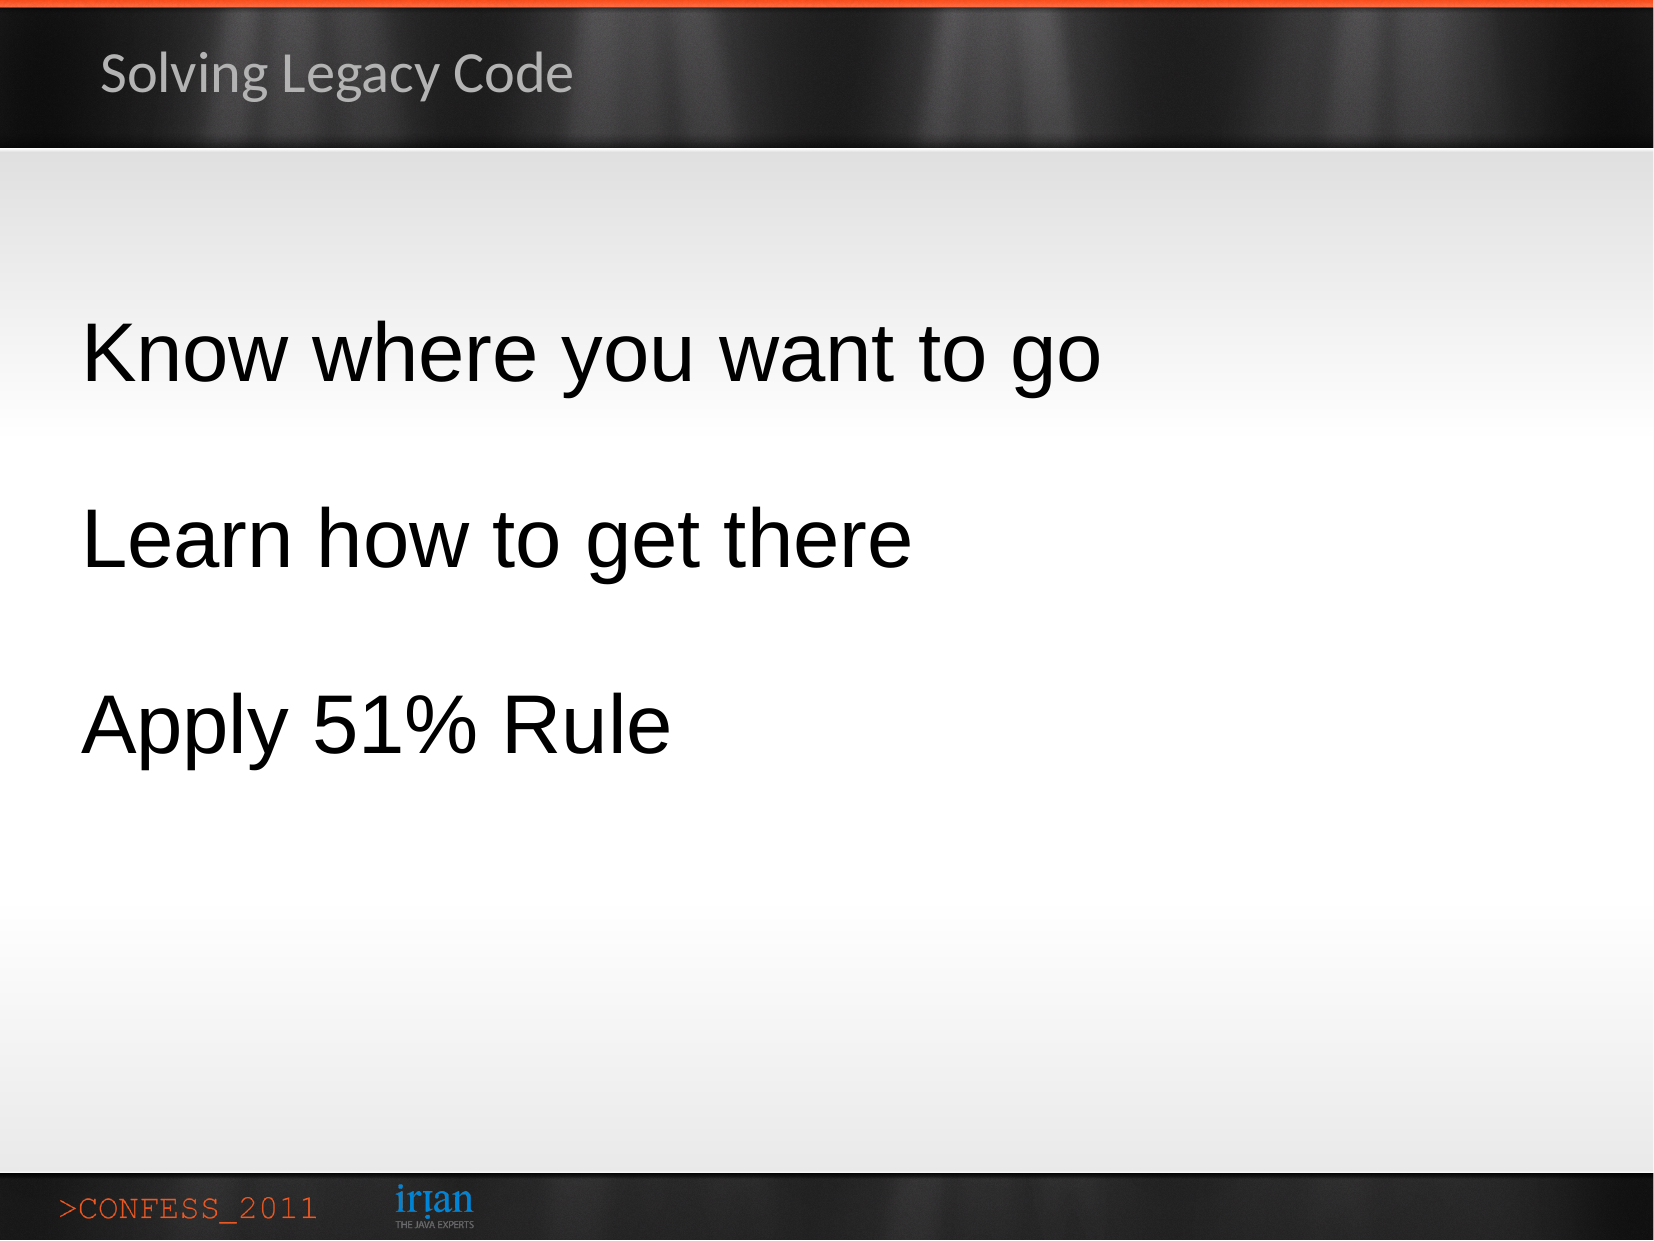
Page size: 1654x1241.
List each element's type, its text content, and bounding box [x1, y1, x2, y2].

picture [0, 0, 1654, 1240]
text_box Know where you want to go Learn how to get there Apply 51% Rule [80, 305, 1570, 1125]
title Solving Legacy Code [100, 6, 1589, 151]
